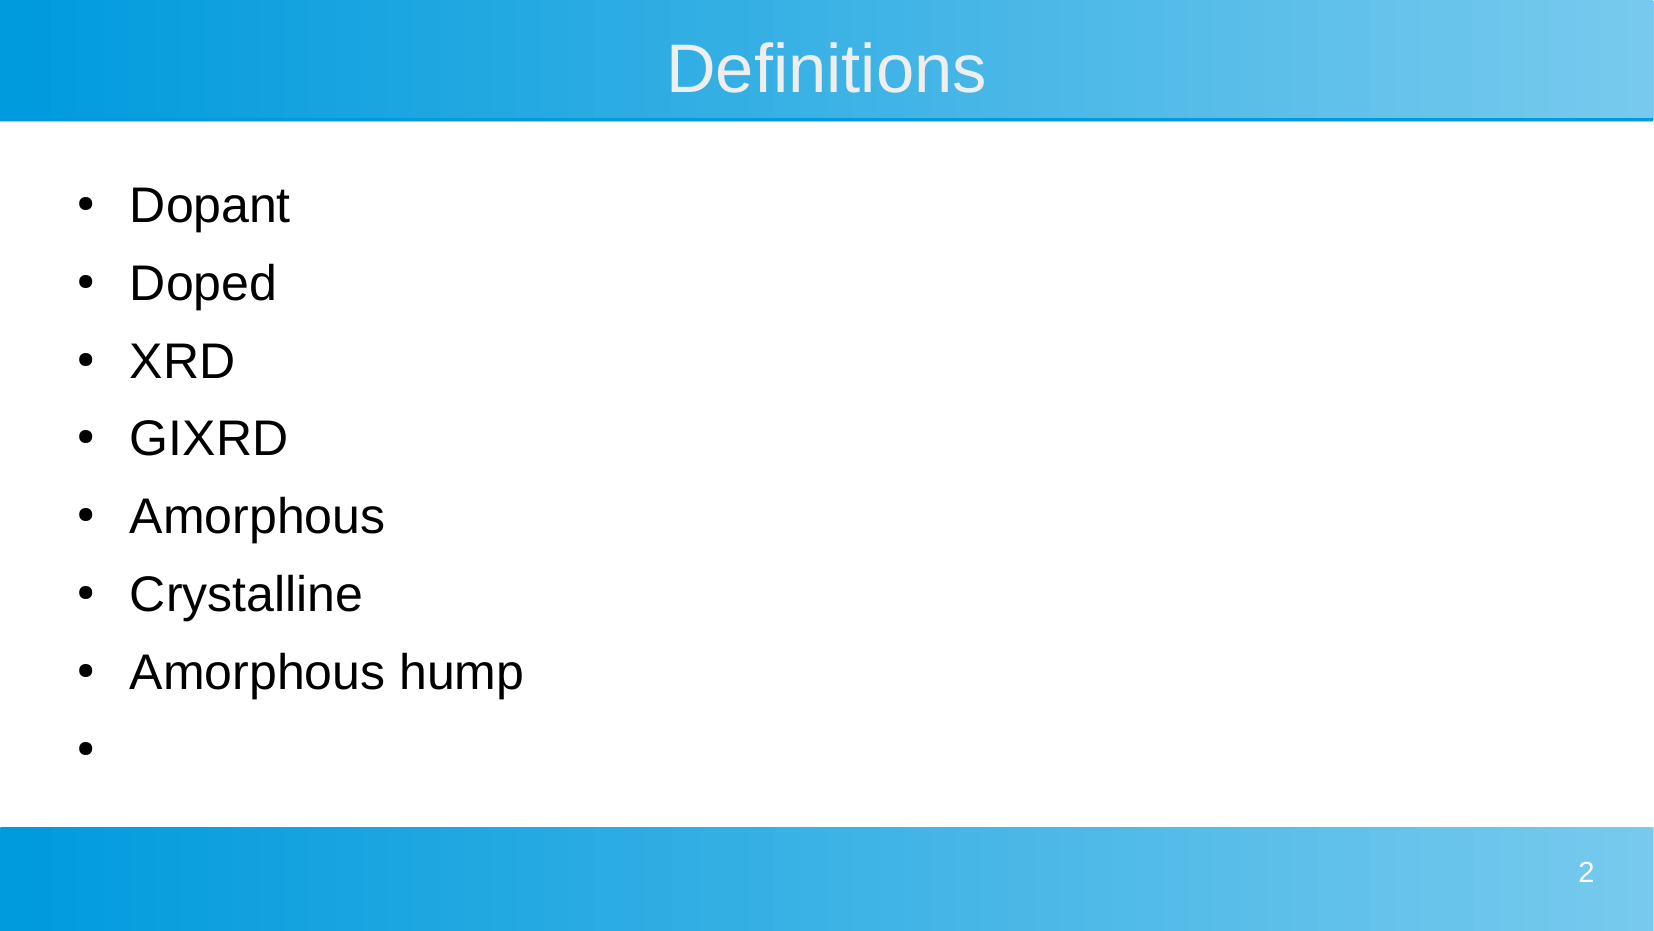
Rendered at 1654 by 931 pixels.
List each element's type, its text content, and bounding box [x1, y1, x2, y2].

title Definitions [59, 29, 1595, 108]
list Dopant Doped XRD GIXRD Amorphous Crystalline Amorphous hump [59, 177, 1595, 768]
